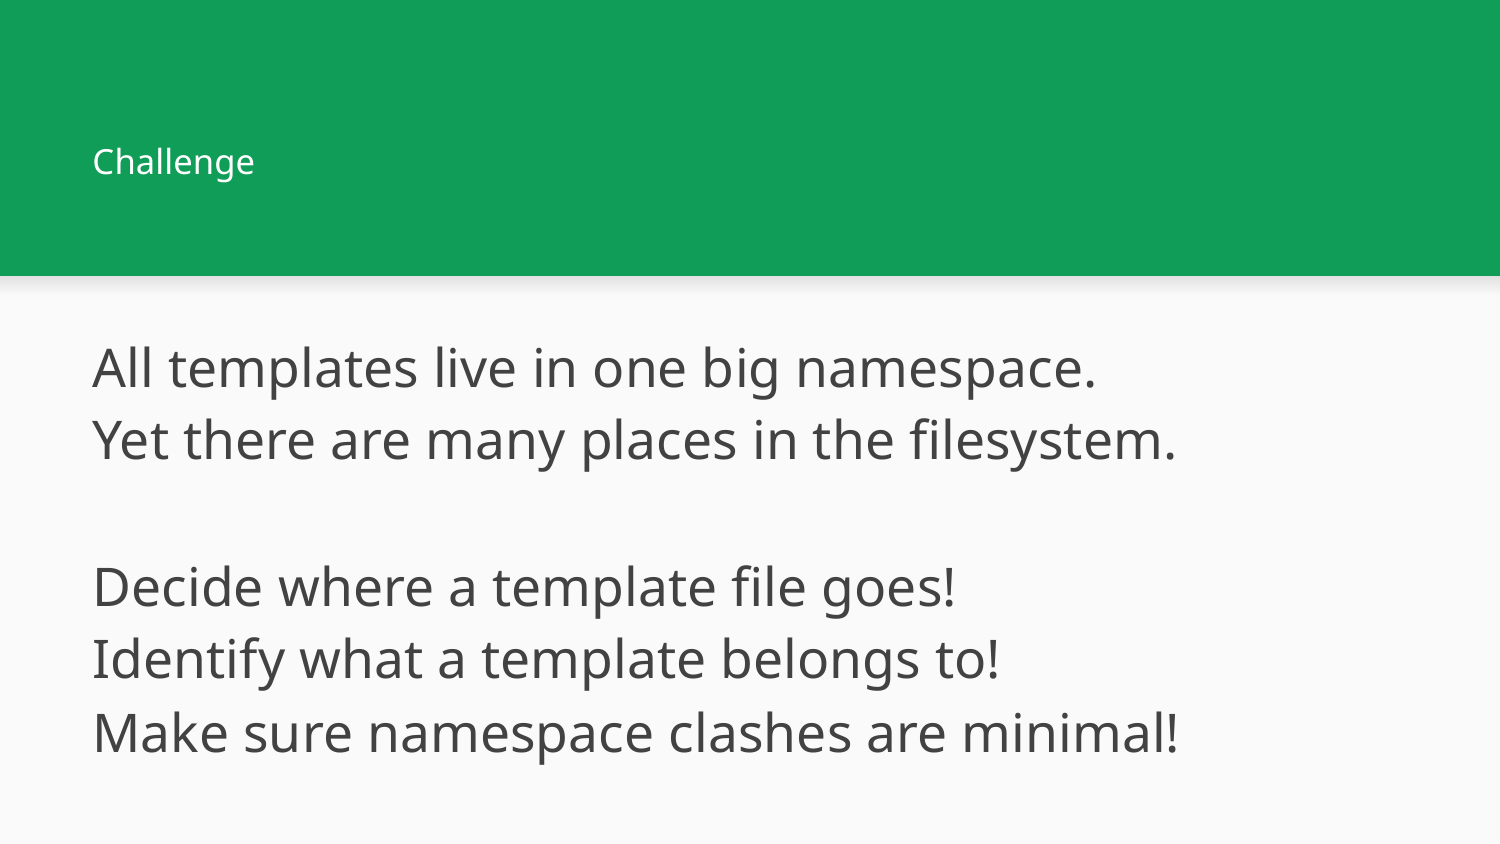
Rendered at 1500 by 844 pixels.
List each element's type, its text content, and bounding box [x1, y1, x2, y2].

title Challenge [77, 121, 1427, 248]
list All templates live in one big namespace. Yet there are many places in the filesystem. Decide where a template file goes! Identify what a template belongs to! Make sure namespace clashes are minimal! [77, 314, 1427, 791]
